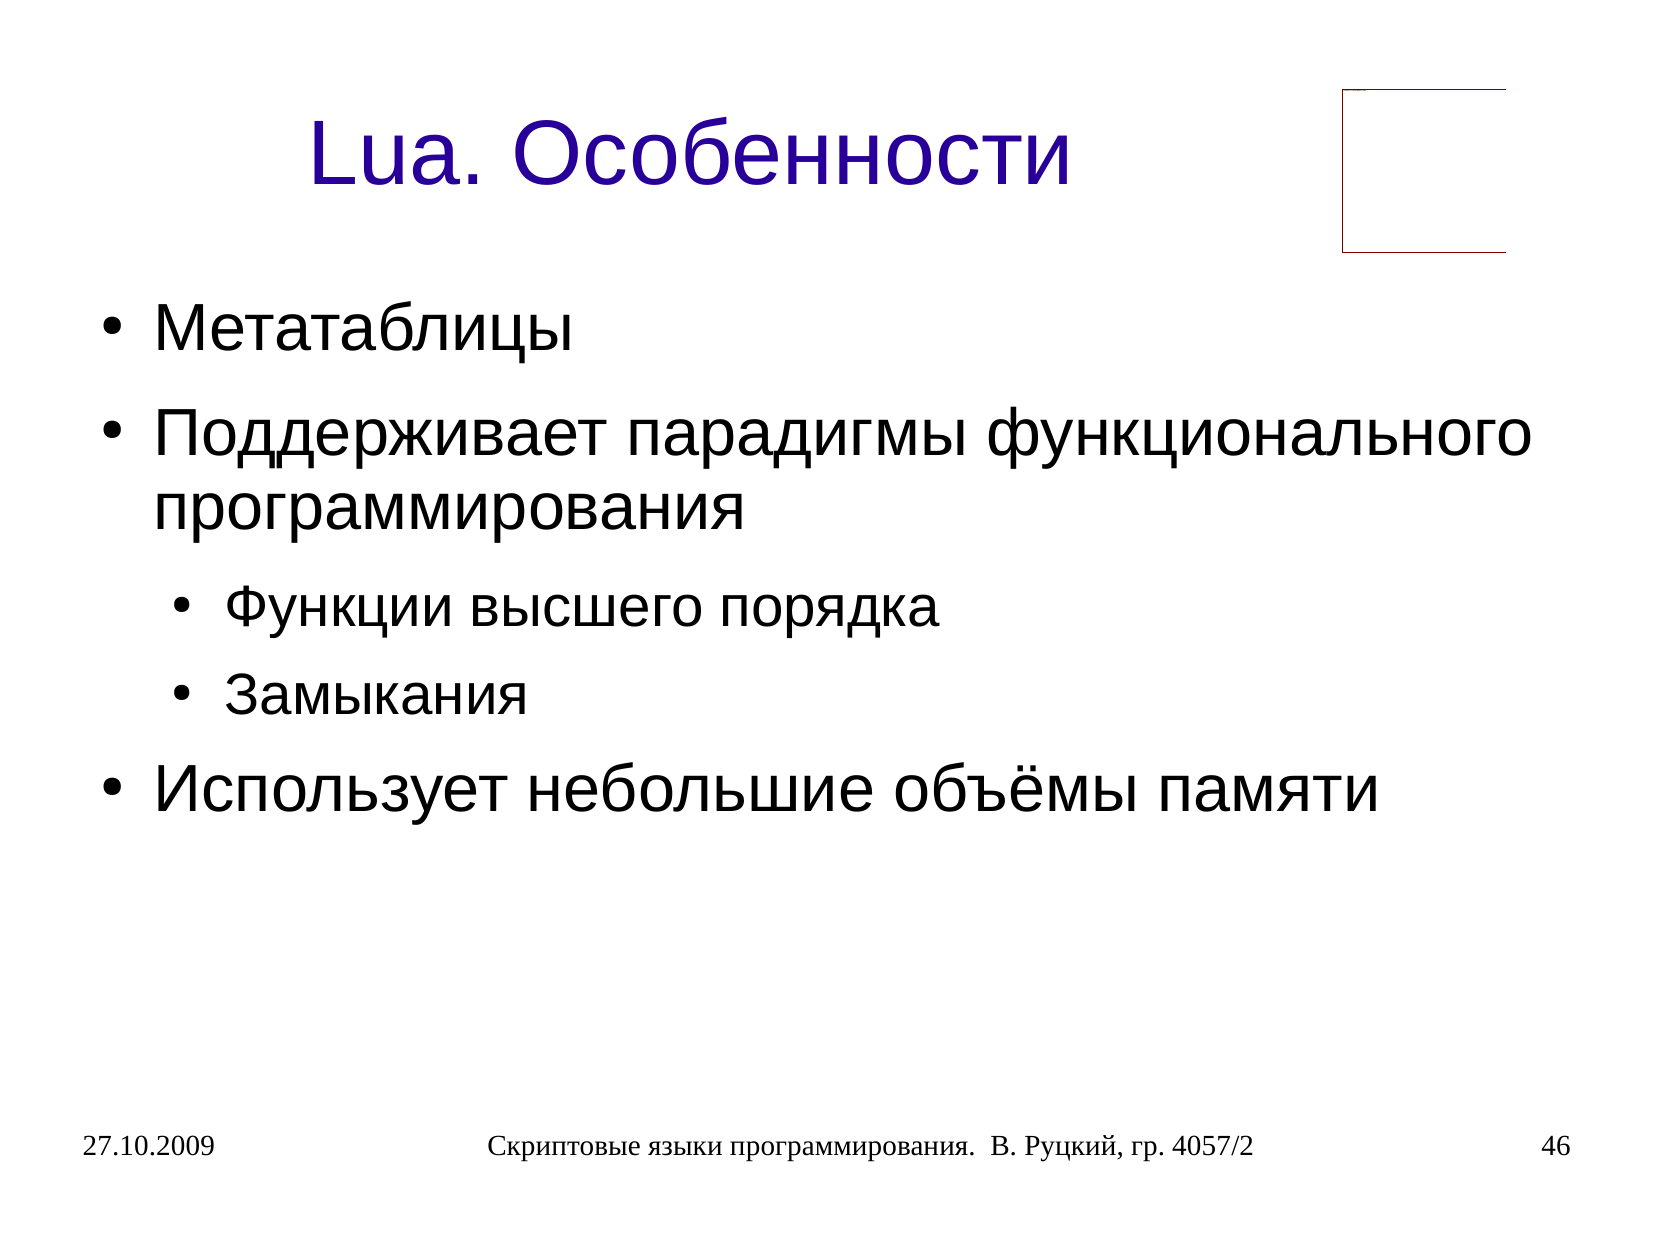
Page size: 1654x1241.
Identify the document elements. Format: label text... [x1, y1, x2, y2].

list Метатаблицы Поддерживает парадигмы функционального программирования Функции высшего порядка Замыкания Использует небольшие объёмы памяти [82, 290, 1571, 1109]
picture [1341, 88, 1506, 253]
title Lua. Особенности [82, 49, 1300, 257]
